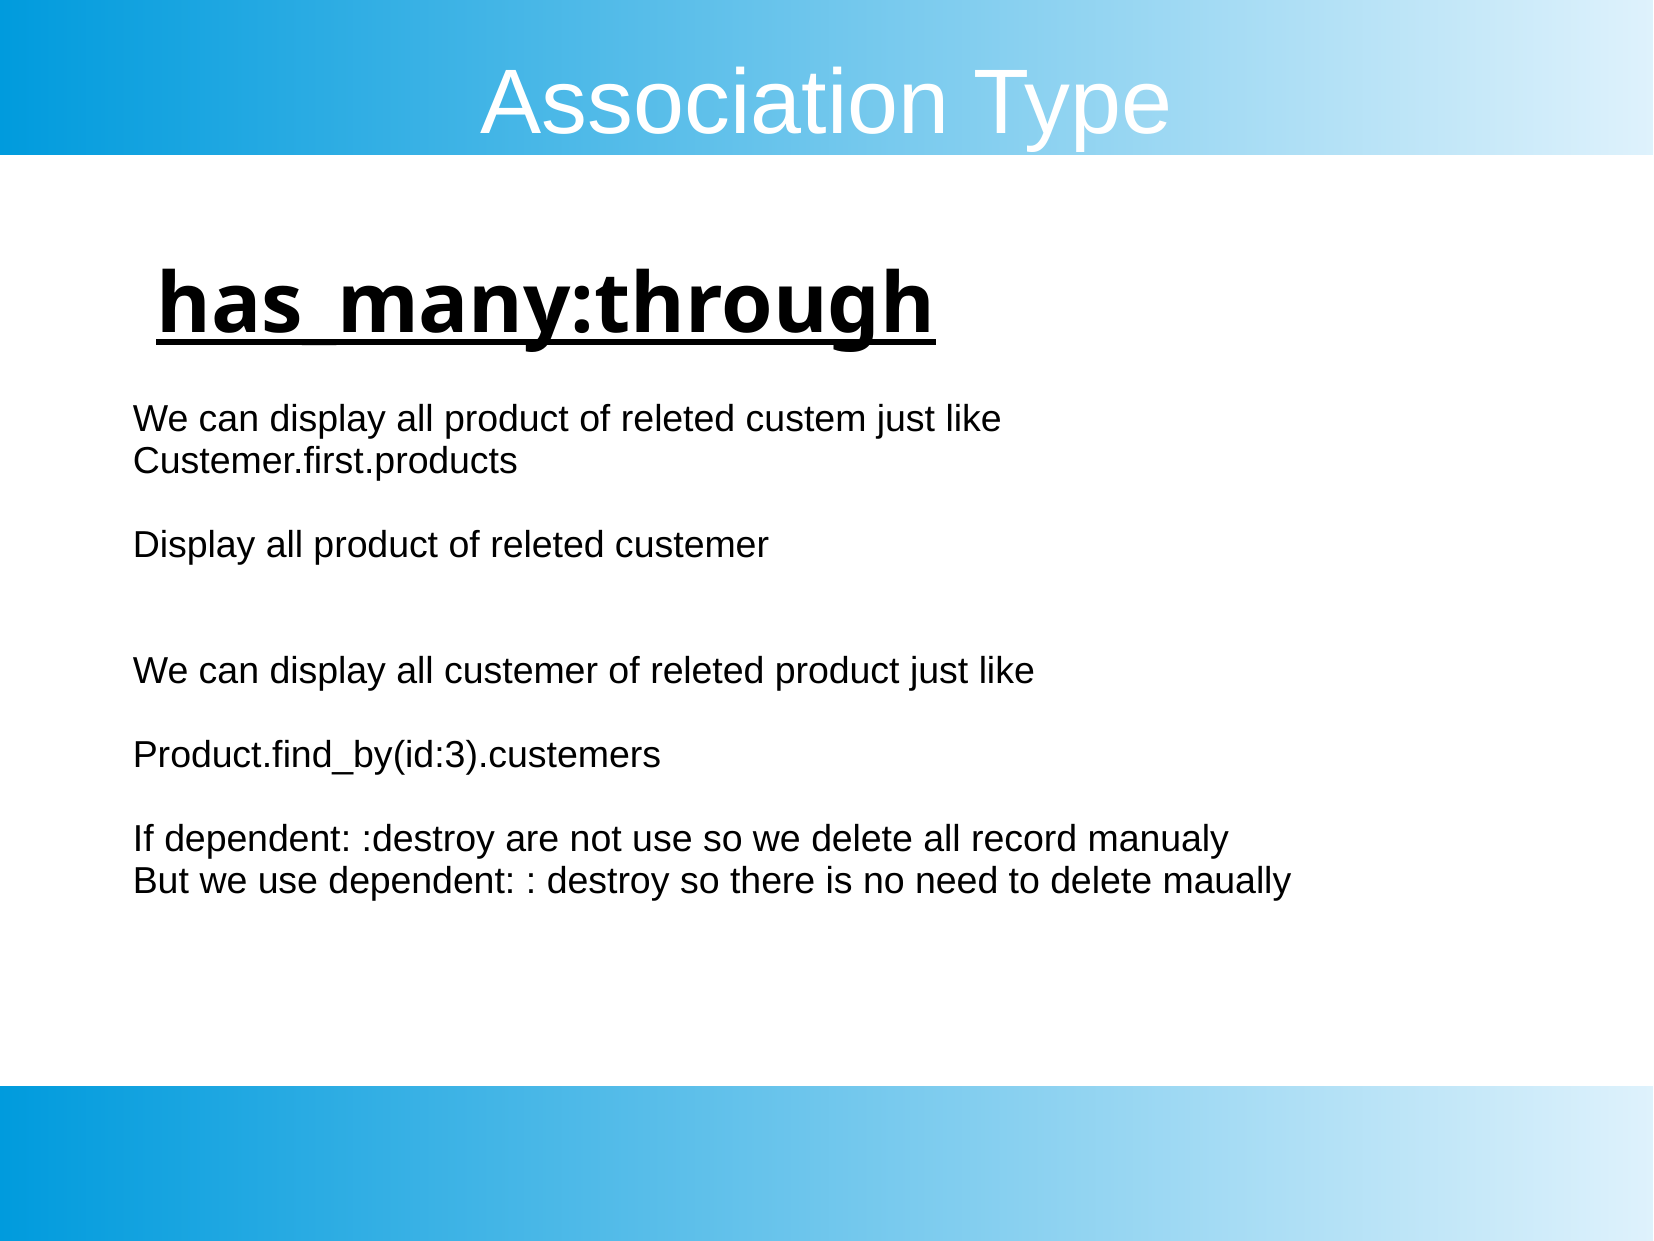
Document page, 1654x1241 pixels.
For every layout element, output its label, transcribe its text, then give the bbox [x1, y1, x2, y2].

text_box has_many:through [141, 236, 865, 362]
text_box We can display all product of releted custem just like Custemer.first.products Display all product of releted custemer We can display all custemer of releted product just like Product.find_by(id:3).custemers If dependent: :destroy are not use so we delete all record manualy But we use dependent: : destroy so there is no need to delete maually [118, 389, 1382, 909]
title Association Type [82, 49, 1571, 155]
